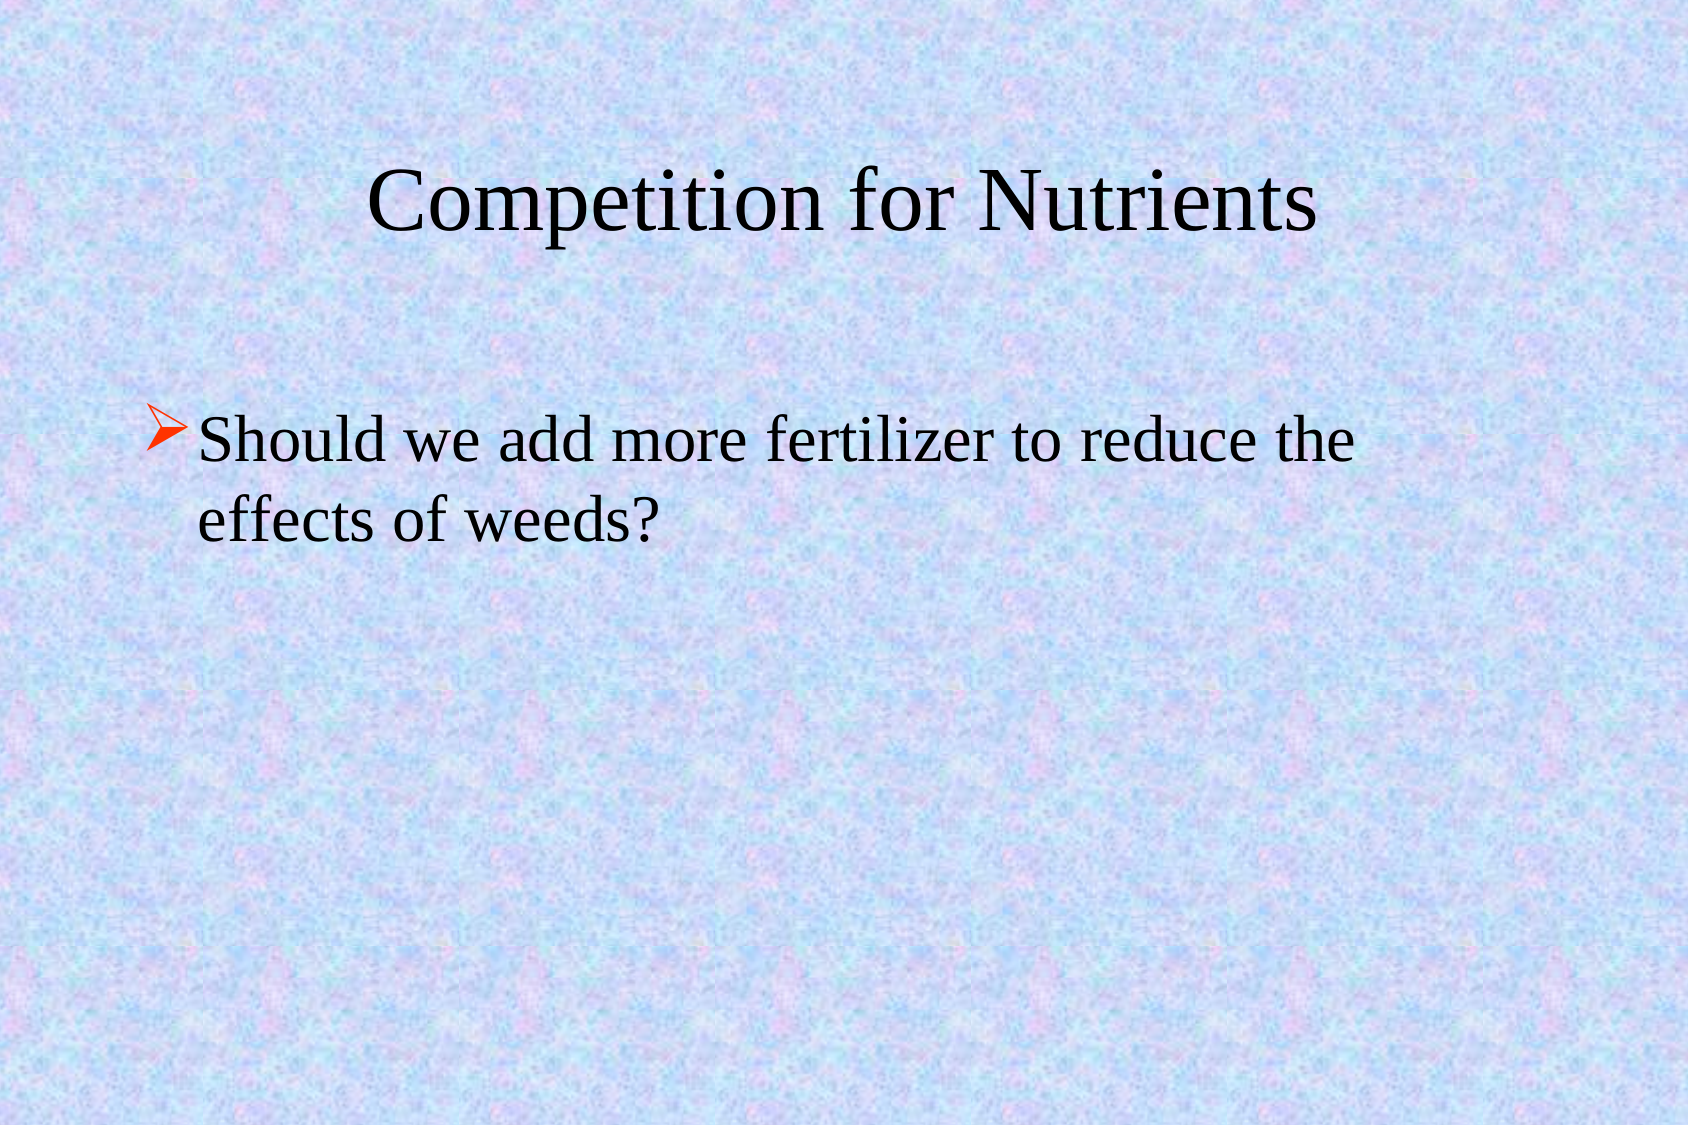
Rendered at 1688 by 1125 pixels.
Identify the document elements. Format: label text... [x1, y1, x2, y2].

title Competition for Nutrients [126, 99, 1561, 288]
list Should we add more fertilizer to reduce the effects of weeds? [126, 387, 1561, 1000]
picture [0, 0, 1688, 1125]
